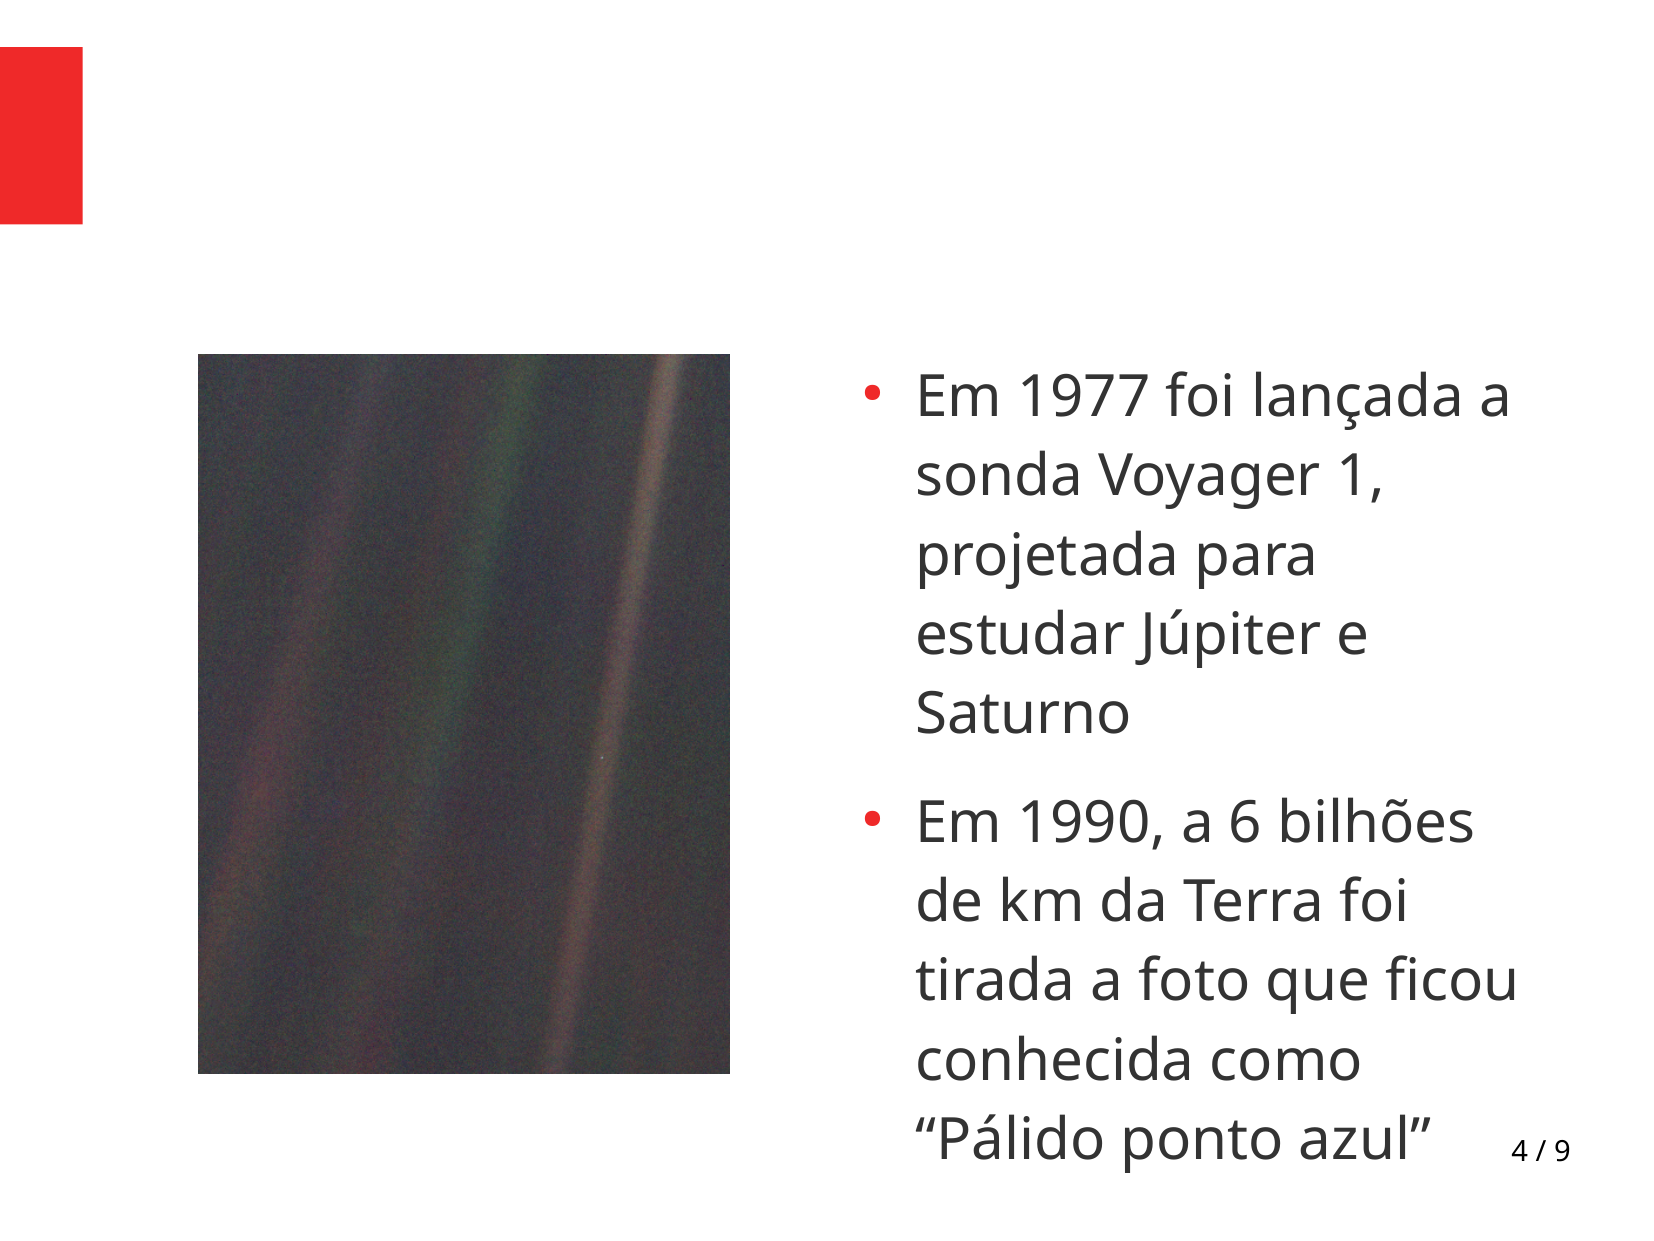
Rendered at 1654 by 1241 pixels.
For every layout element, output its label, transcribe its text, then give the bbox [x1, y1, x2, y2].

list Em 1977 foi lançada a sonda Voyager 1, projetada para estudar Júpiter e Saturno Em 1990, a 6 bilhões de km da Terra foi tirada a foto que ficou conhecida como “Pálido ponto azul” [844, 354, 1536, 1074]
picture [198, 354, 730, 1074]
